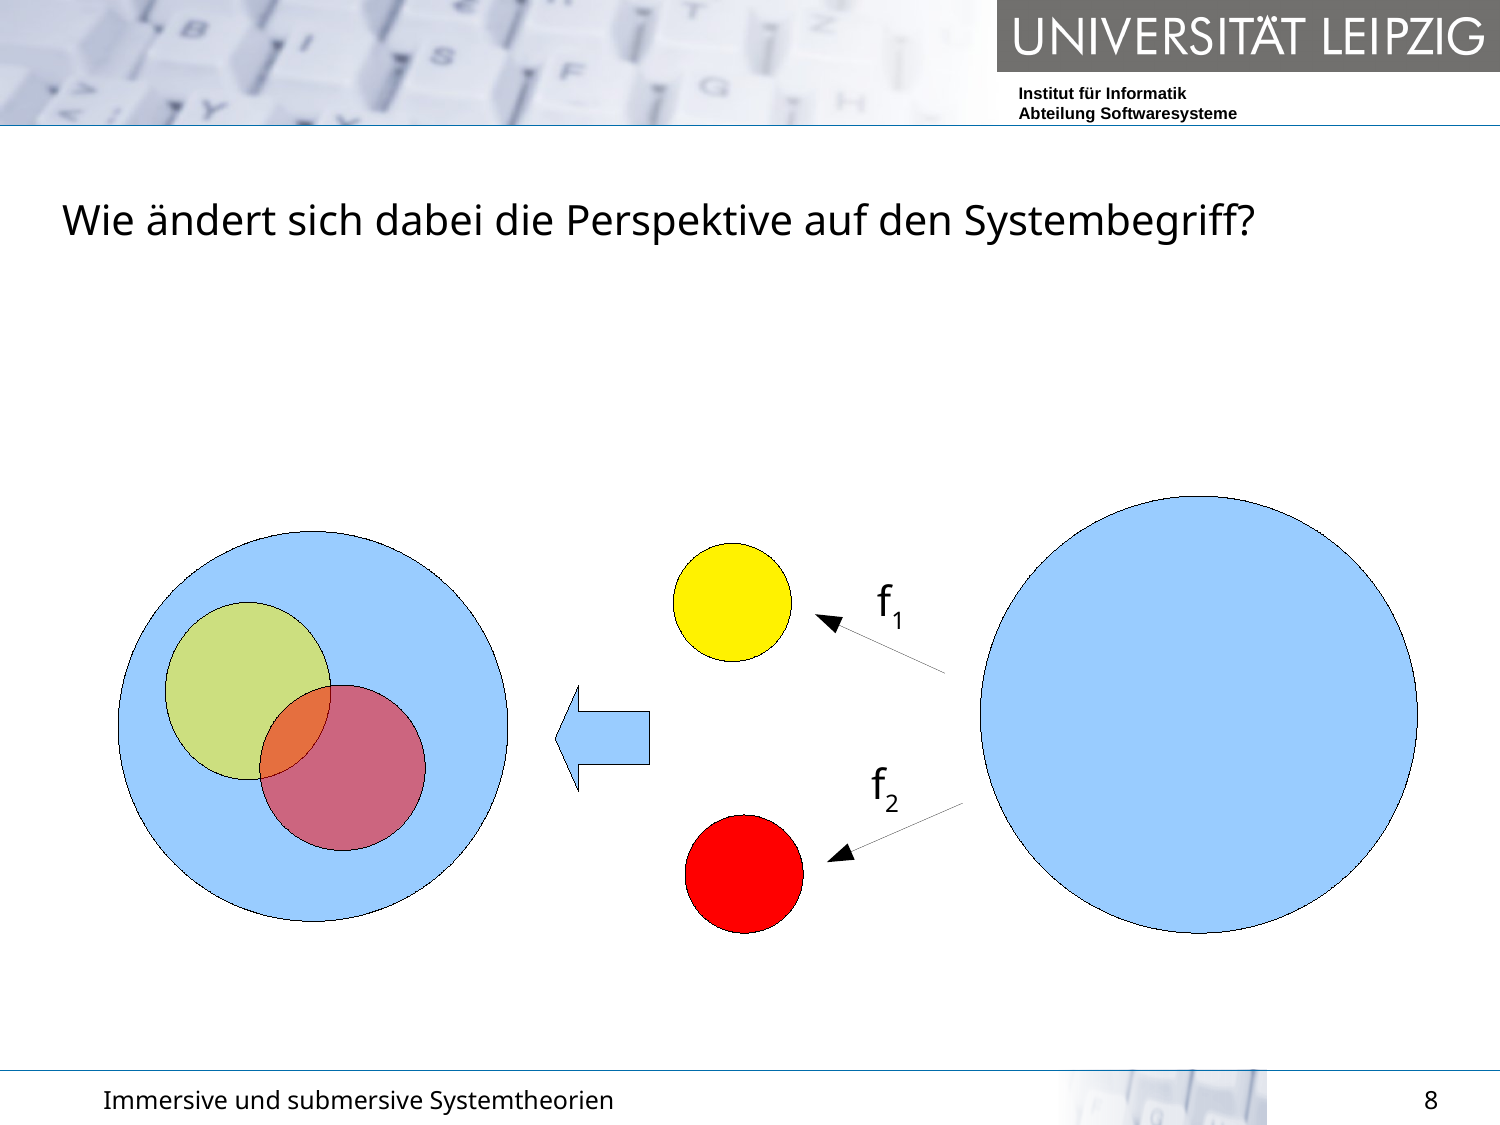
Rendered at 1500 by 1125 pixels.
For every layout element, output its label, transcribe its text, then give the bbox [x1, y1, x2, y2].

list Wie ändert sich dabei die Perspektive auf den Systembegriff? [47, 183, 1465, 461]
text_box f1 [862, 637, 873, 642]
text_box [555, 685, 650, 792]
text_box [980, 496, 1418, 934]
picture [1057, 1071, 1267, 1125]
picture [0, 0, 1500, 125]
text_box [685, 814, 804, 934]
text_box f1 [862, 566, 969, 642]
text_box [118, 531, 508, 922]
text_box [673, 543, 792, 662]
text_box f2 [856, 750, 963, 826]
